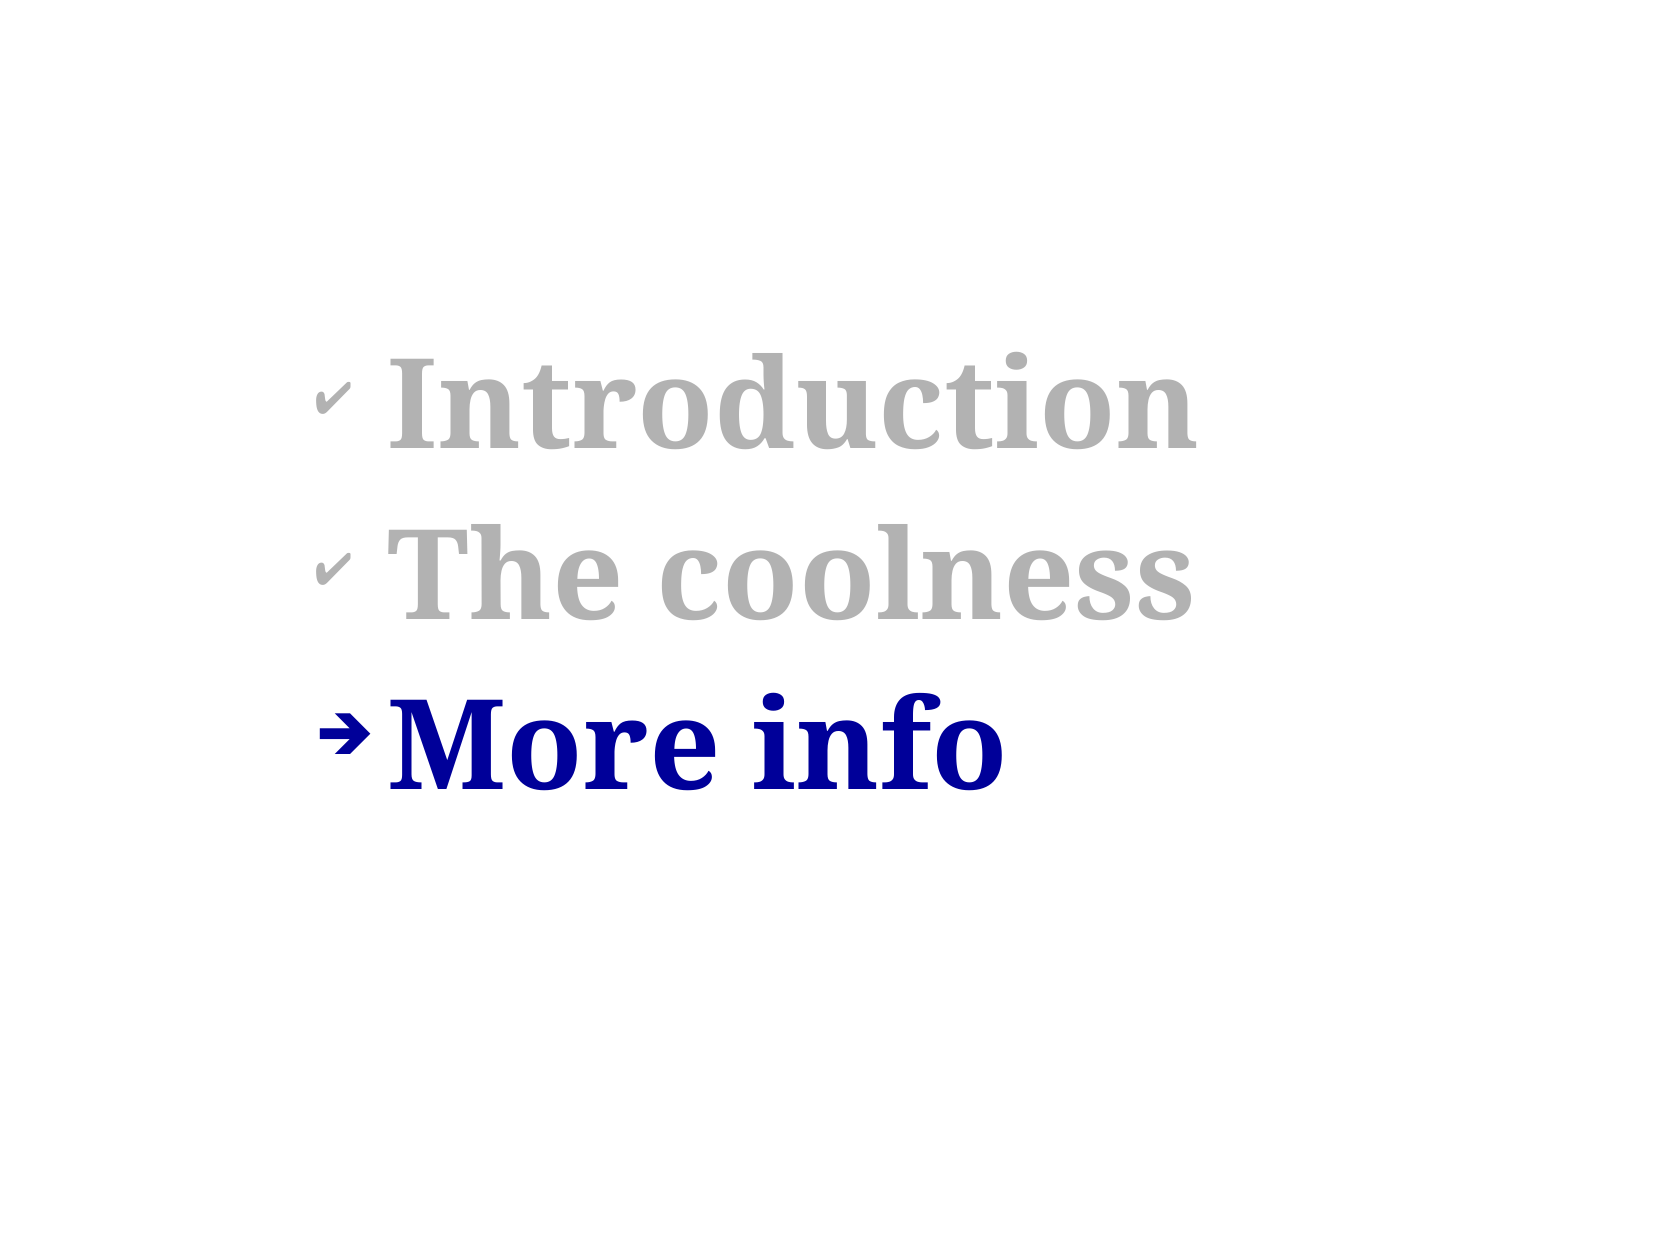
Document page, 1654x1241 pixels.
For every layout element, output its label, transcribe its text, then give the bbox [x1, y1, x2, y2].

subtitle Introduction The coolness More info [315, 315, 1381, 901]
